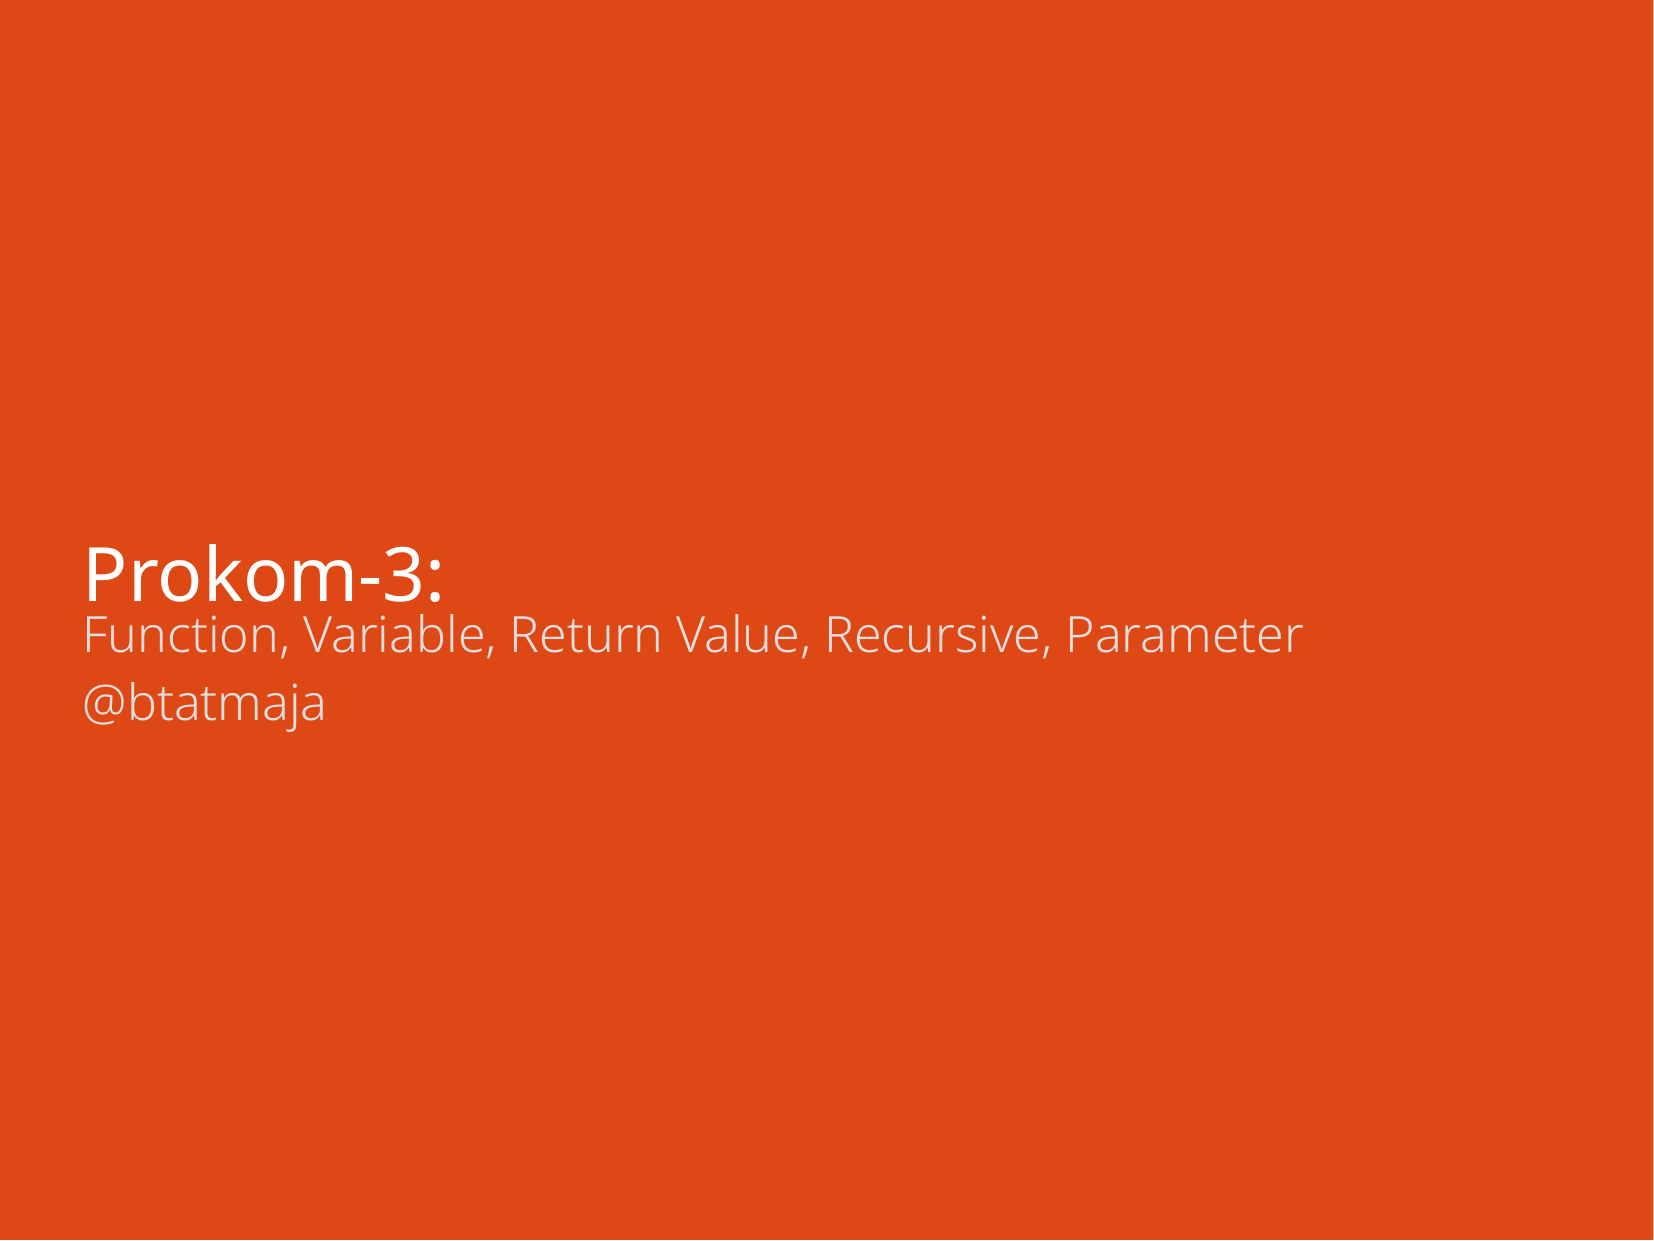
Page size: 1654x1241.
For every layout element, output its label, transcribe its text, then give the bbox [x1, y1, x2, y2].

title Prokom-3: [82, 519, 1571, 611]
subtitle Function, Variable, Return Value, Recursive, Parameter @btatmaja [82, 611, 1571, 724]
